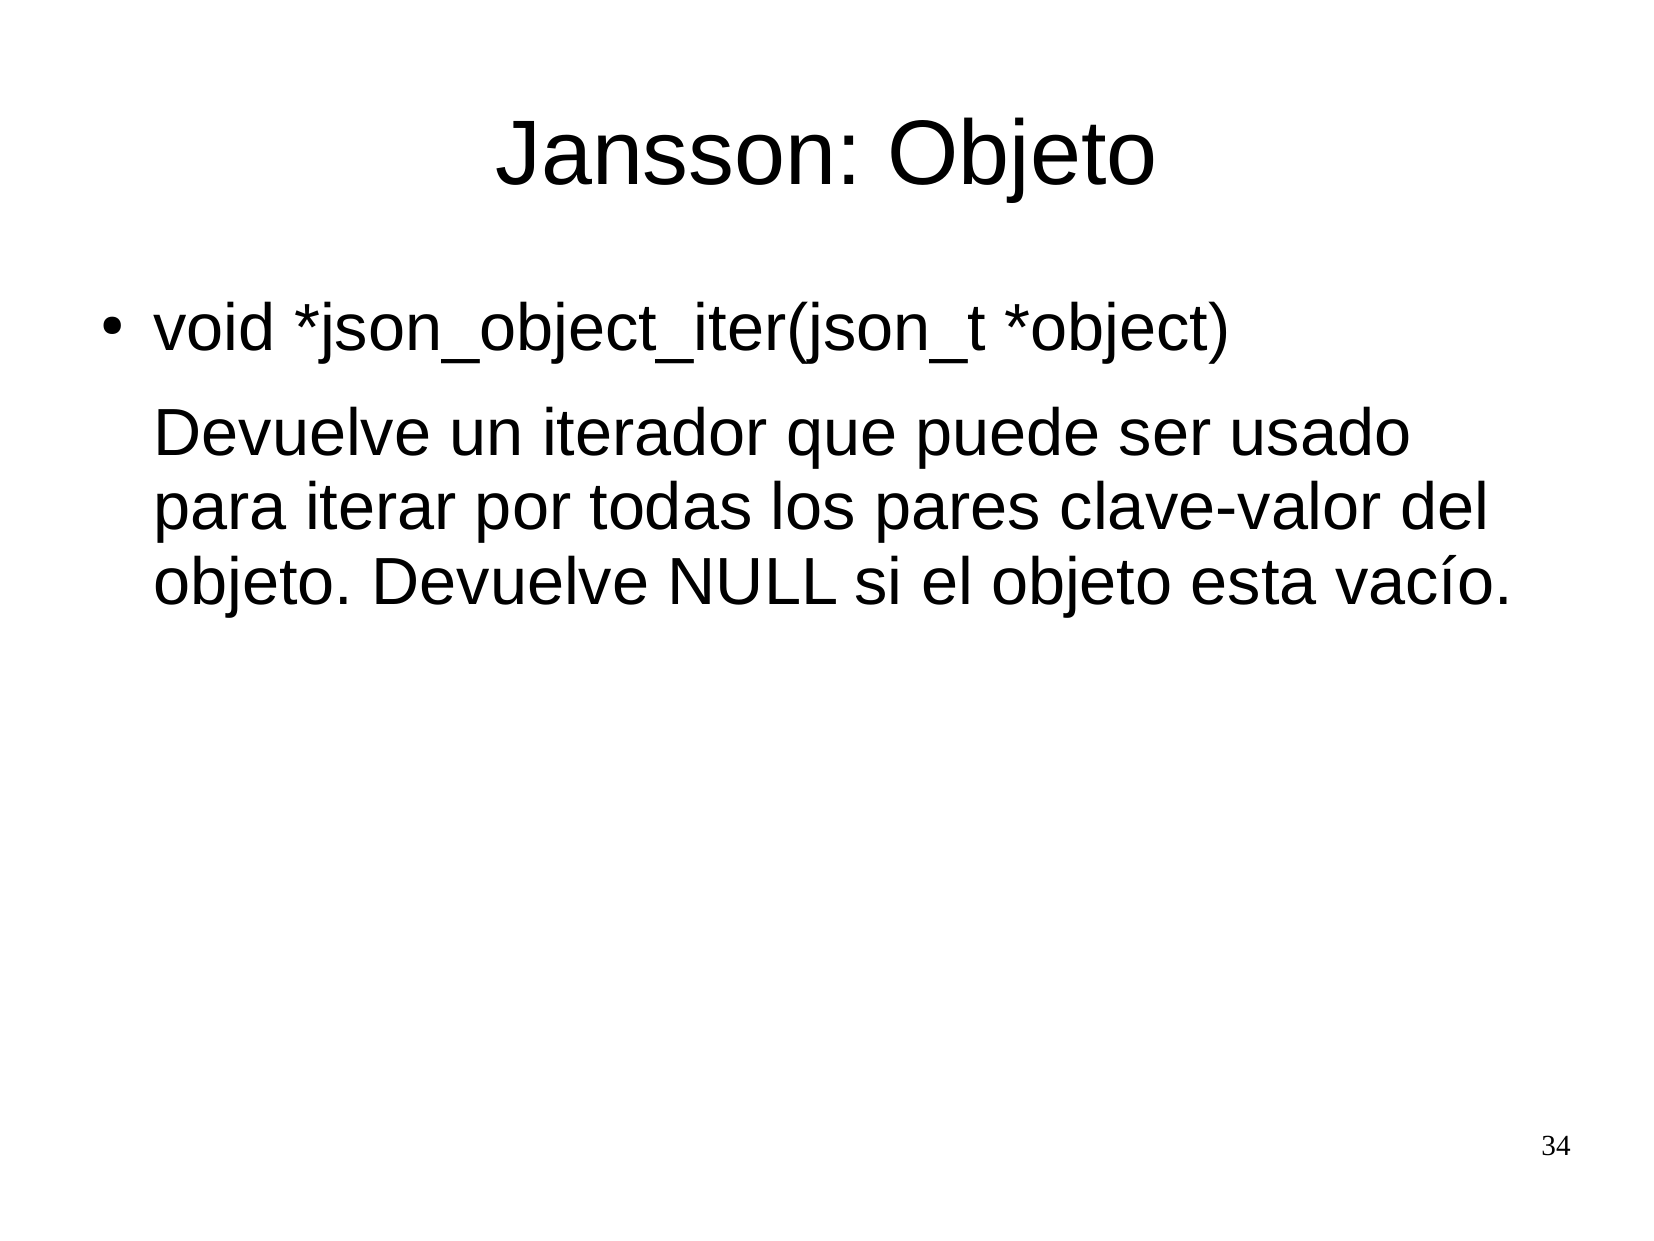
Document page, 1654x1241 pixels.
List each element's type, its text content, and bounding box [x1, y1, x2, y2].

title Jansson: Objeto [82, 49, 1571, 257]
list void *json_object_iter(json_t *object) Devuelve un iterador que puede ser usado para iterar por todas los pares clave-valor del objeto. Devuelve NULL si el objeto esta vacío. [82, 290, 1538, 1010]
